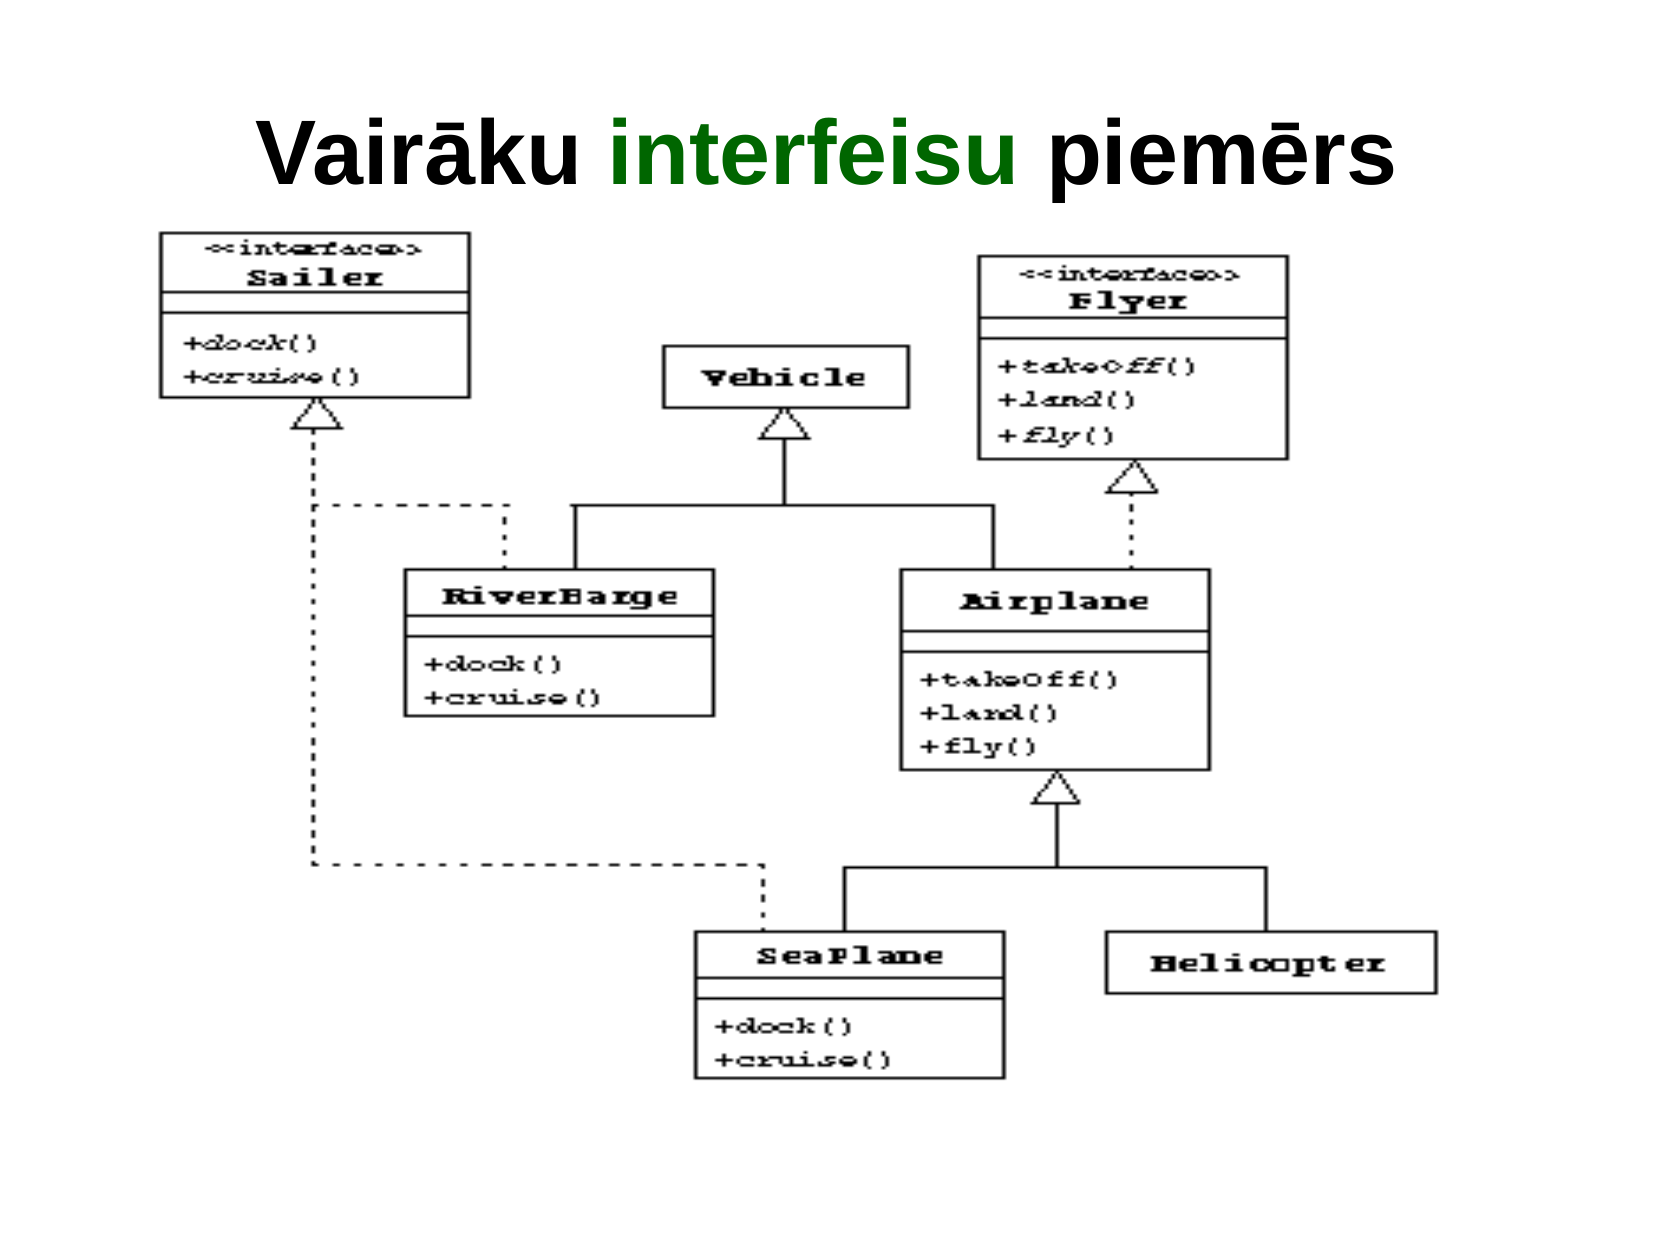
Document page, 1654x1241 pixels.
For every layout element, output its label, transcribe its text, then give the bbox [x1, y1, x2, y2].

title Vairāku interfeisu piemērs [82, 49, 1571, 257]
picture [118, 212, 1524, 1111]
